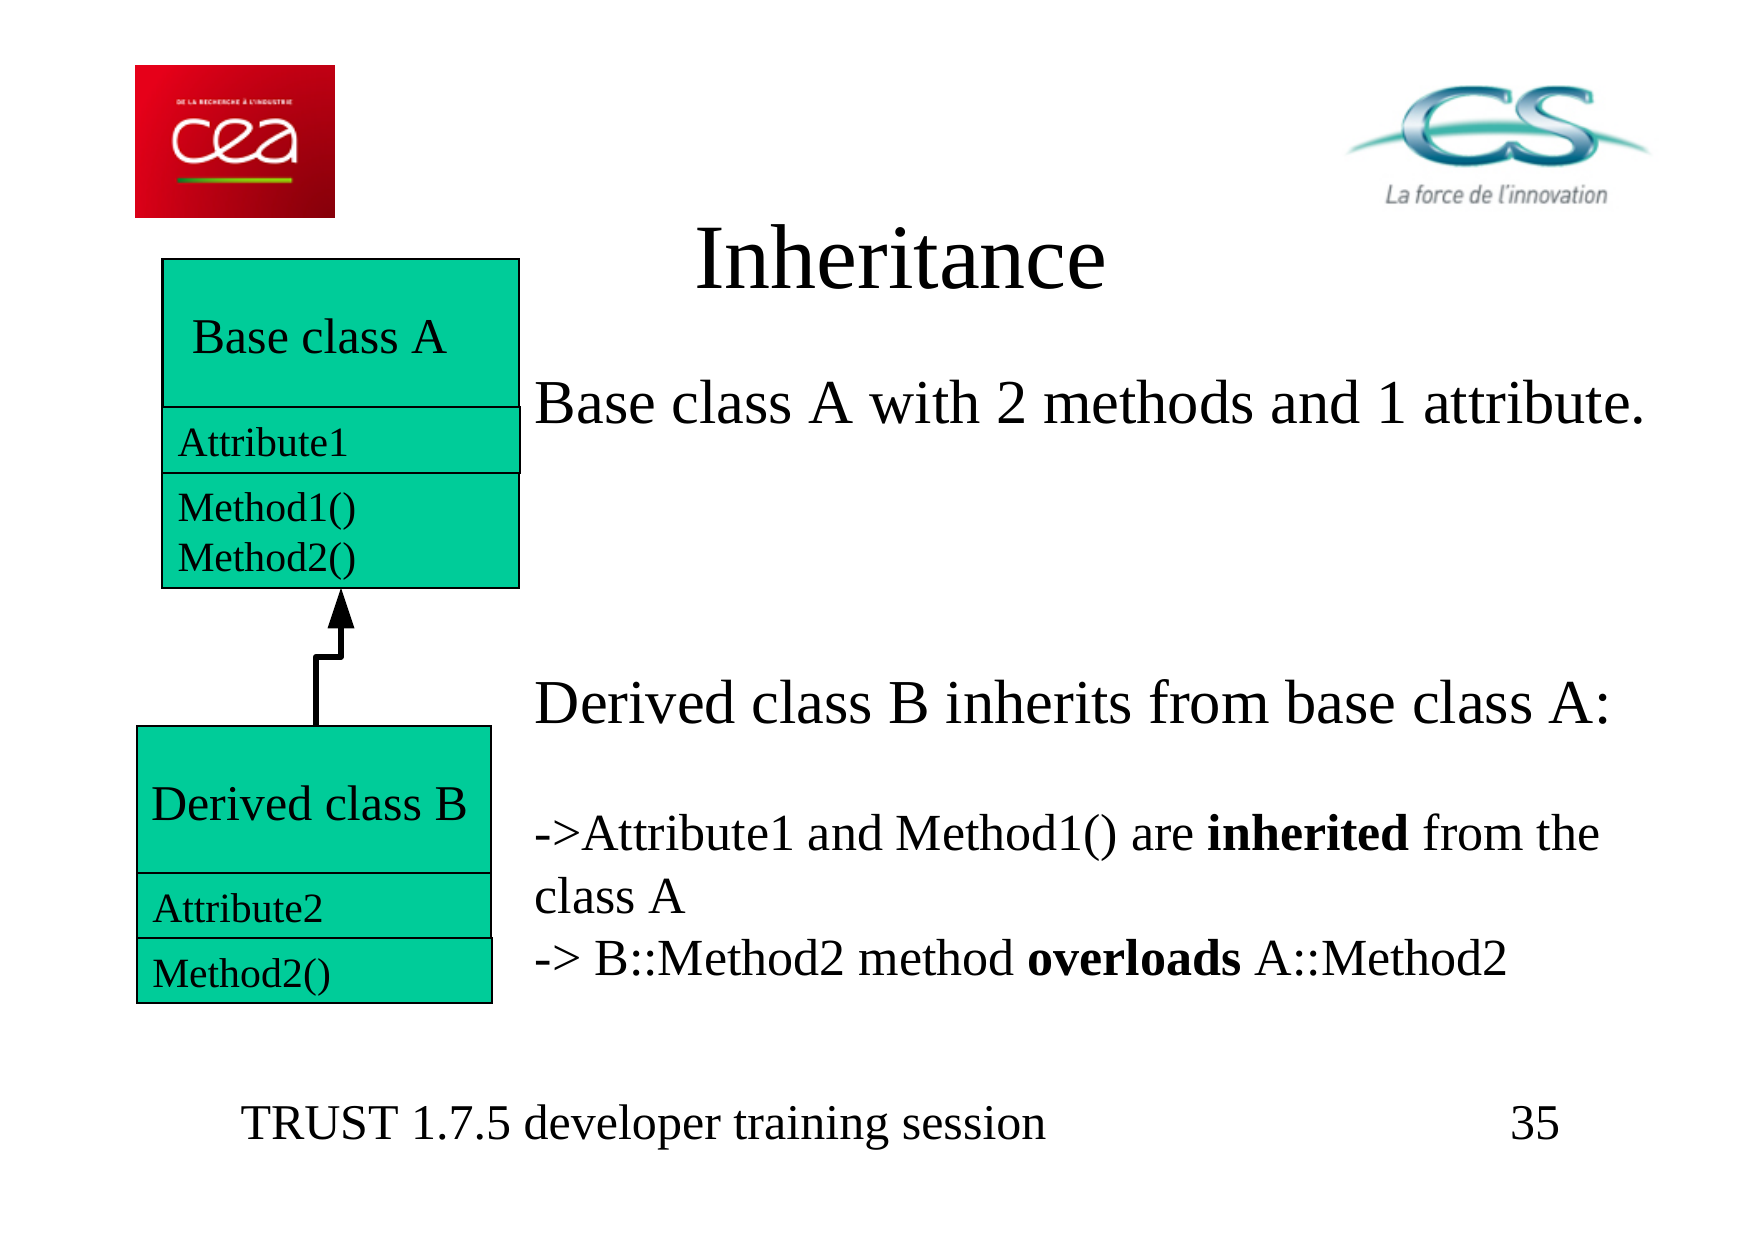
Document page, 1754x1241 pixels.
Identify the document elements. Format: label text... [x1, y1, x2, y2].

text_box [319, 725, 492, 762]
text_box Method2() [137, 938, 492, 1004]
text_box Derived class B [136, 762, 496, 838]
picture [1340, 73, 1662, 218]
picture [135, 65, 335, 218]
text_box Base class A with 2 methods and 1 attribute. Derived class B inherits from base class A: ->Attribute1 and Method1() are inherited from the class A -> B::Method2 method overloads A::Method2 [519, 353, 1696, 1097]
title Inheritance [225, 158, 1577, 346]
text_box Attribute1 [162, 407, 519, 472]
text_box Method1() Method2() [162, 472, 519, 588]
text_box Attribute2 [137, 873, 492, 938]
text_box Base class A [176, 295, 463, 371]
